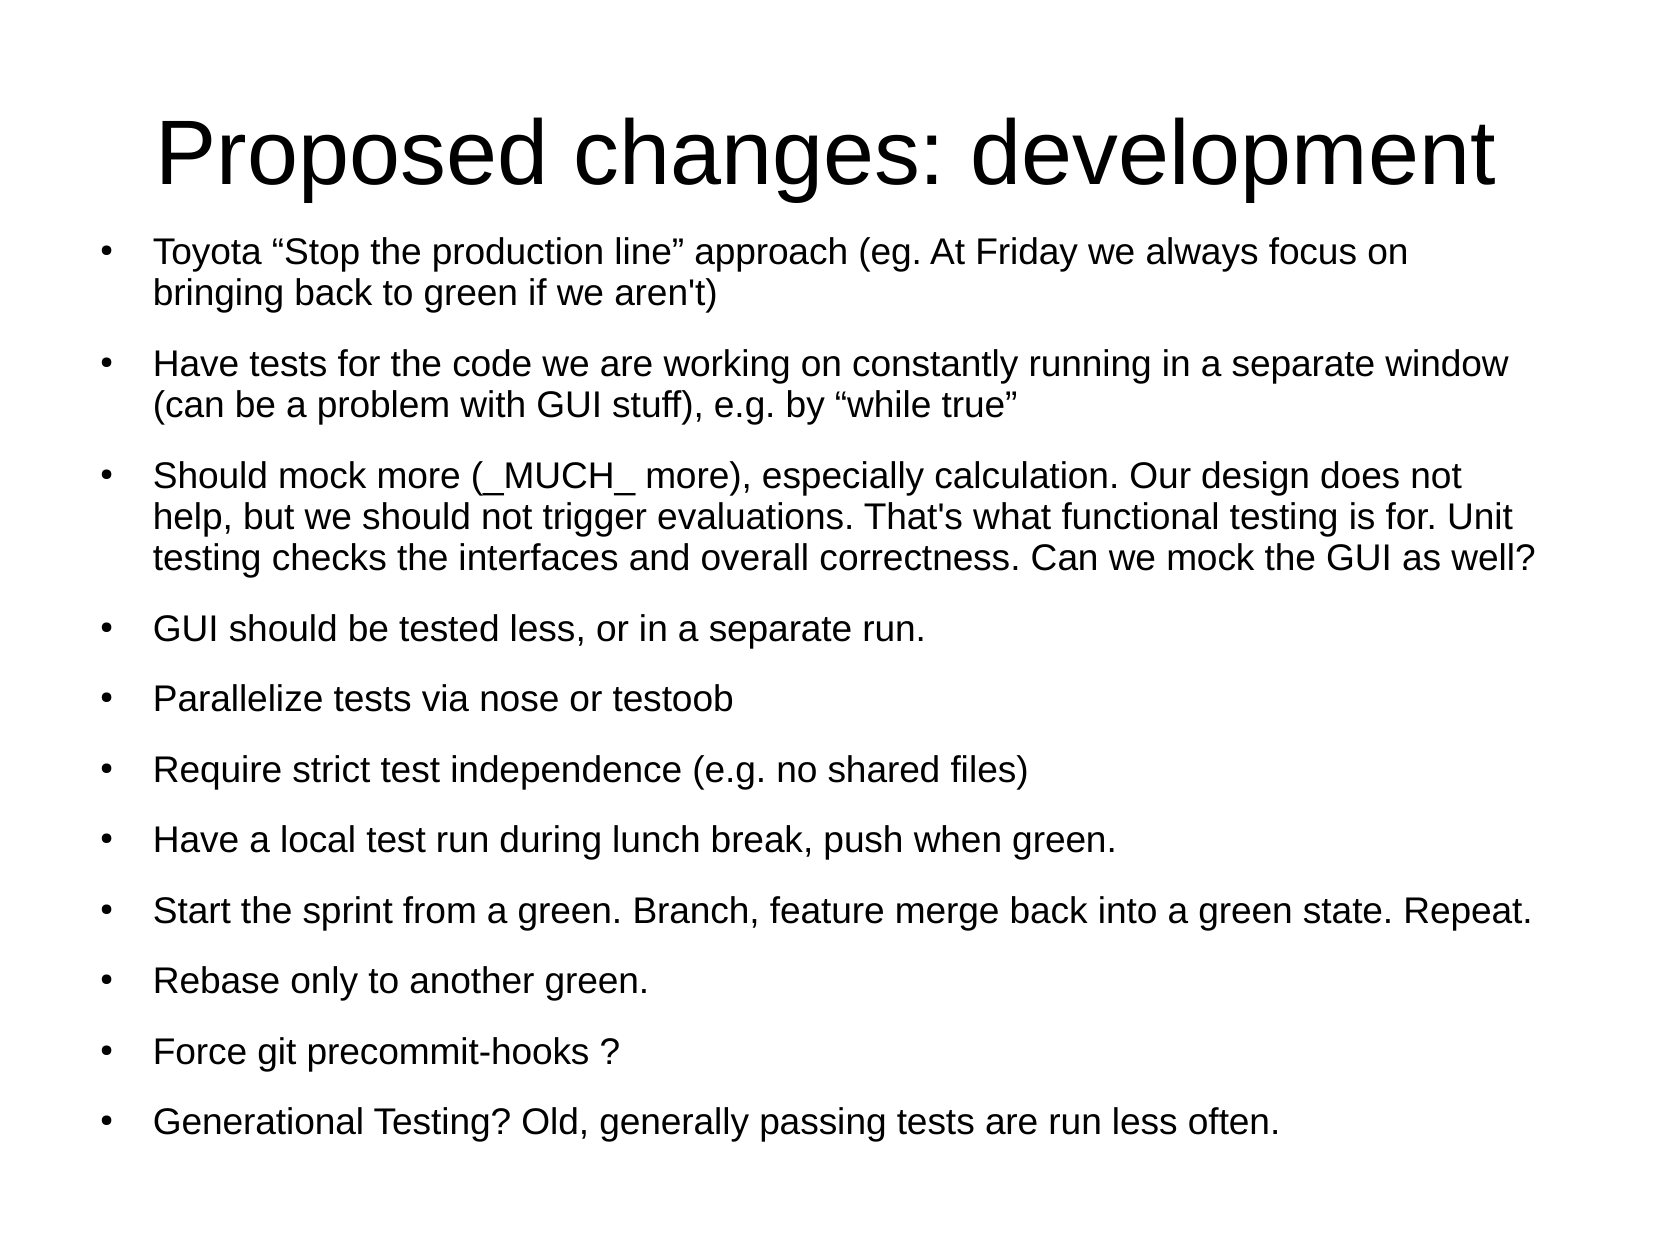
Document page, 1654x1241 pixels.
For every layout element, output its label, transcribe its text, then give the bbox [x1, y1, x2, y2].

list Toyota “Stop the production line” approach (eg. At Friday we always focus on bringing back to green if we aren't) Have tests for the code we are working on constantly running in a separate window (can be a problem with GUI stuff), e.g. by “while true” Should mock more (_MUCH_ more), especially calculation. Our design does not help, but we should not trigger evaluations. That's what functional testing is for. Unit testing checks the interfaces and overall correctness. Can we mock the GUI as well? GUI should be tested less, or in a separate run. Parallelize tests via nose or testoob Require strict test independence (e.g. no shared files) Have a local test run during lunch break, push when green. Start the sprint from a green. Branch, feature merge back into a green state. Repeat. Rebase only to another green. Force git precommit-hooks ? Generational Testing? Old, generally passing tests are run less often. [82, 231, 1538, 1156]
title Proposed changes: development [82, 49, 1571, 257]
text_box [98, 666, 129, 766]
